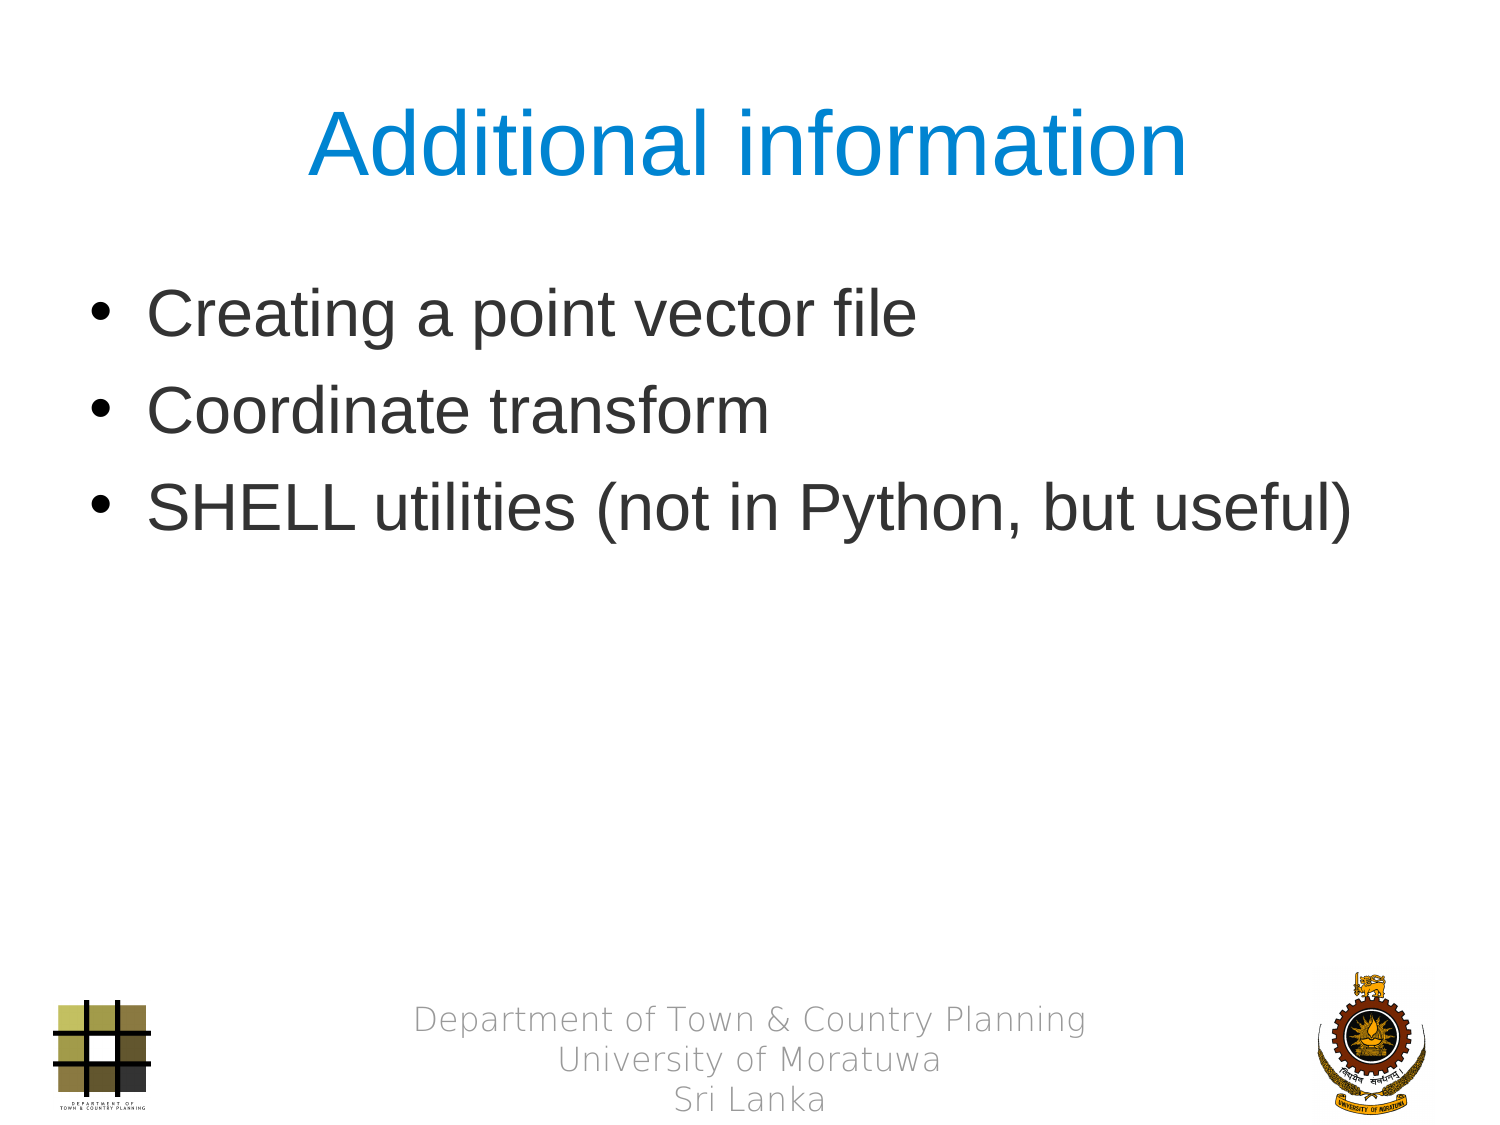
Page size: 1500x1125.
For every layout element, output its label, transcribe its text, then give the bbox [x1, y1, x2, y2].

title Additional information [75, 45, 1426, 233]
picture [53, 1000, 151, 1110]
picture [1312, 966, 1435, 1125]
list Creating a point vector file Coordinate transform SHELL utilities (not in Python, but useful) [75, 262, 1426, 916]
